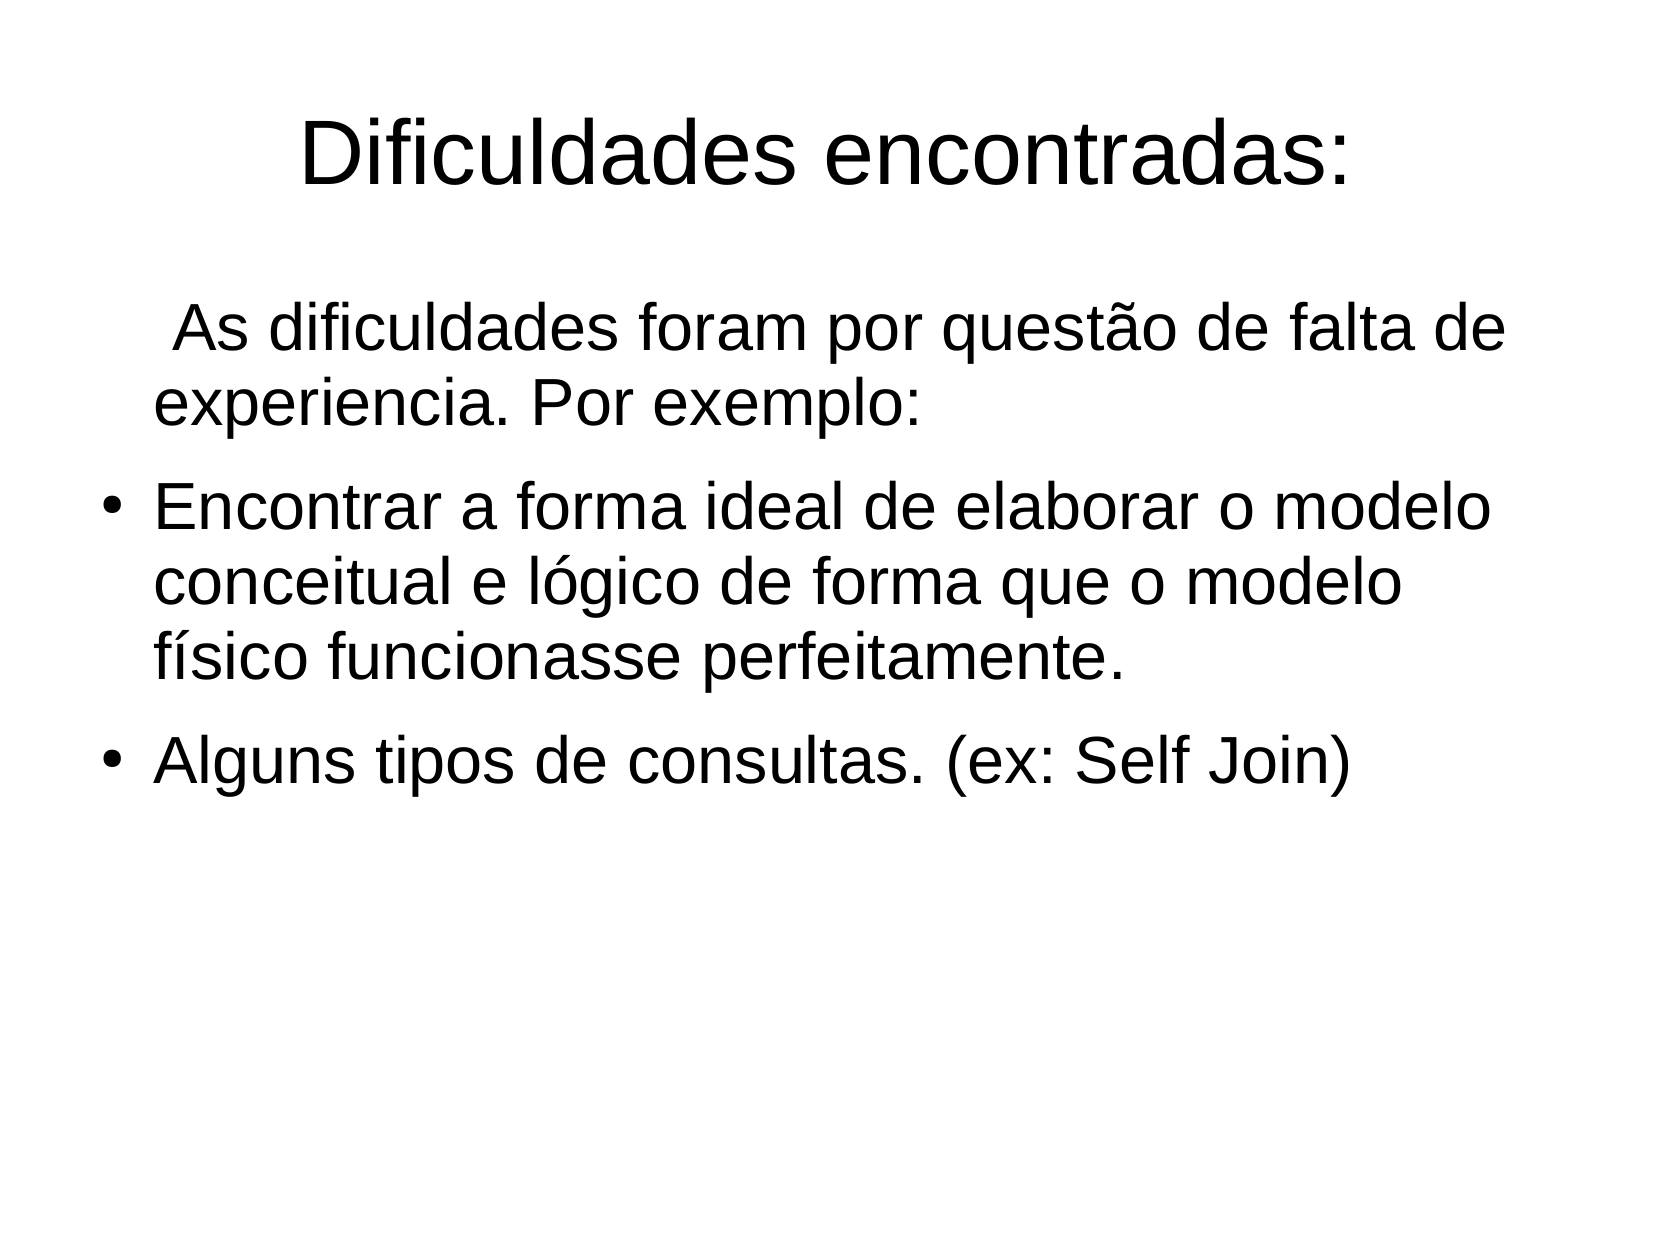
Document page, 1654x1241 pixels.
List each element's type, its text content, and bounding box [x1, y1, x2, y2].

list As dificuldades foram por questão de falta de experiencia. Por exemplo: Encontrar a forma ideal de elaborar o modelo conceitual e lógico de forma que o modelo físico funcionasse perfeitamente. Alguns tipos de consultas. (ex: Self Join) [82, 290, 1571, 1010]
title Dificuldades encontradas: [82, 49, 1571, 257]
